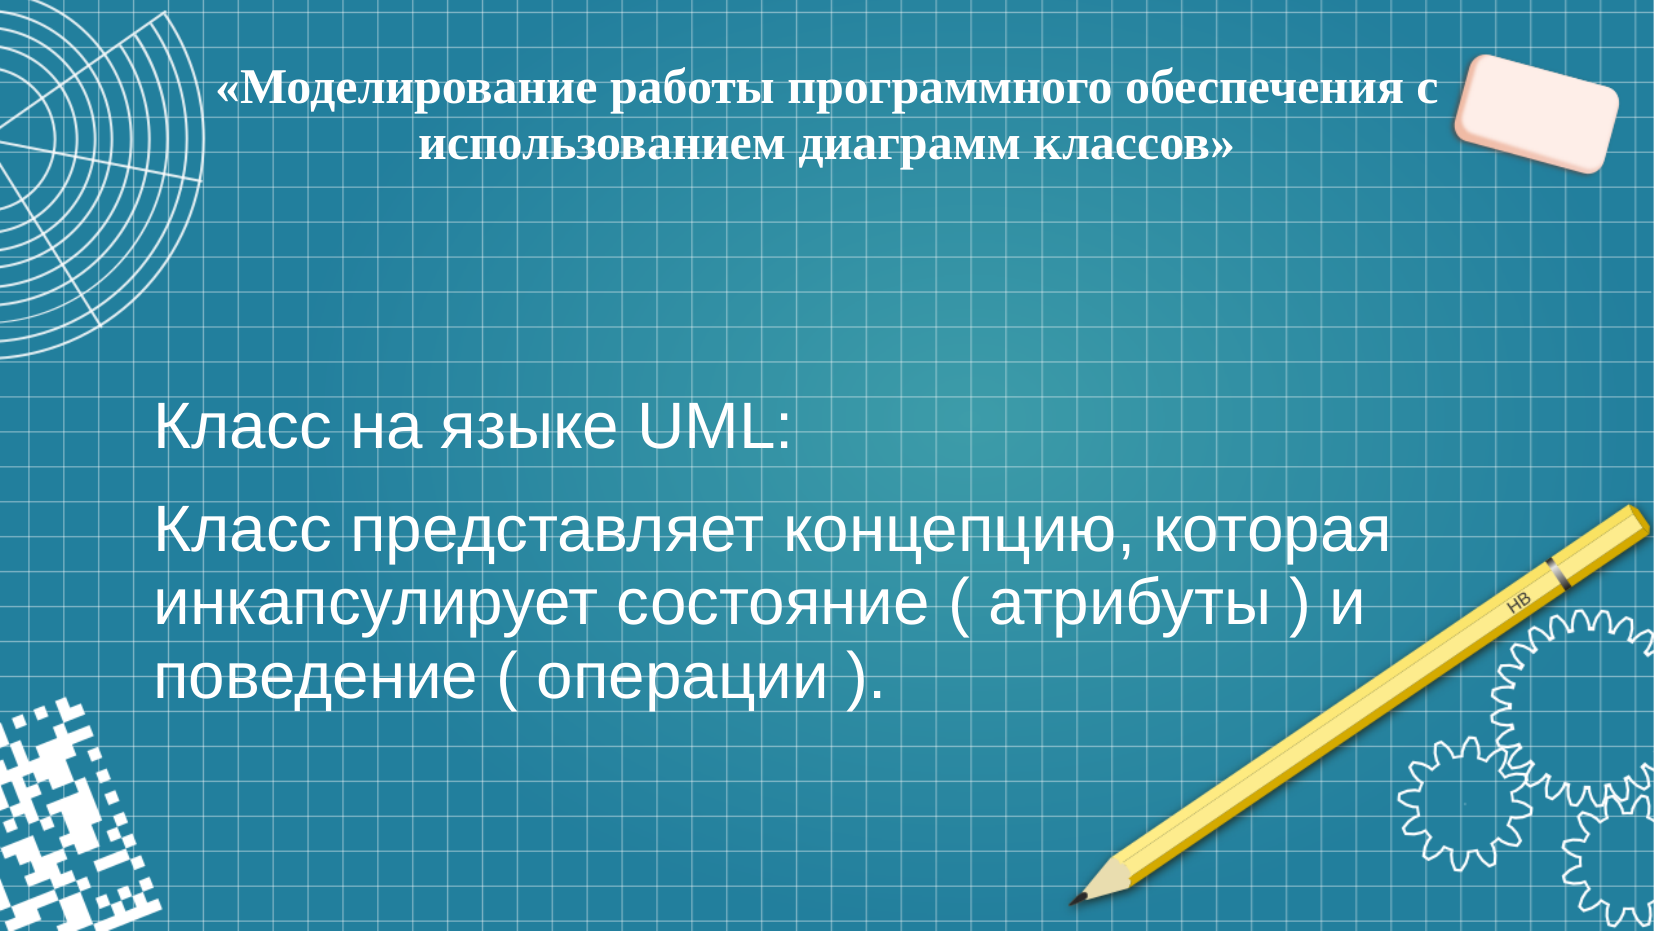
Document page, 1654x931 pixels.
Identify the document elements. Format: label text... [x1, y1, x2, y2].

picture [0, 0, 1654, 931]
list Класс на языке UML: Класс представляет концепцию, которая инкапсулирует состояние ( атрибуты ) и поведение ( операции ). [82, 389, 1571, 842]
title «Моделирование работы программного обеспечения с использованием диаграмм классов» [82, 37, 1571, 193]
